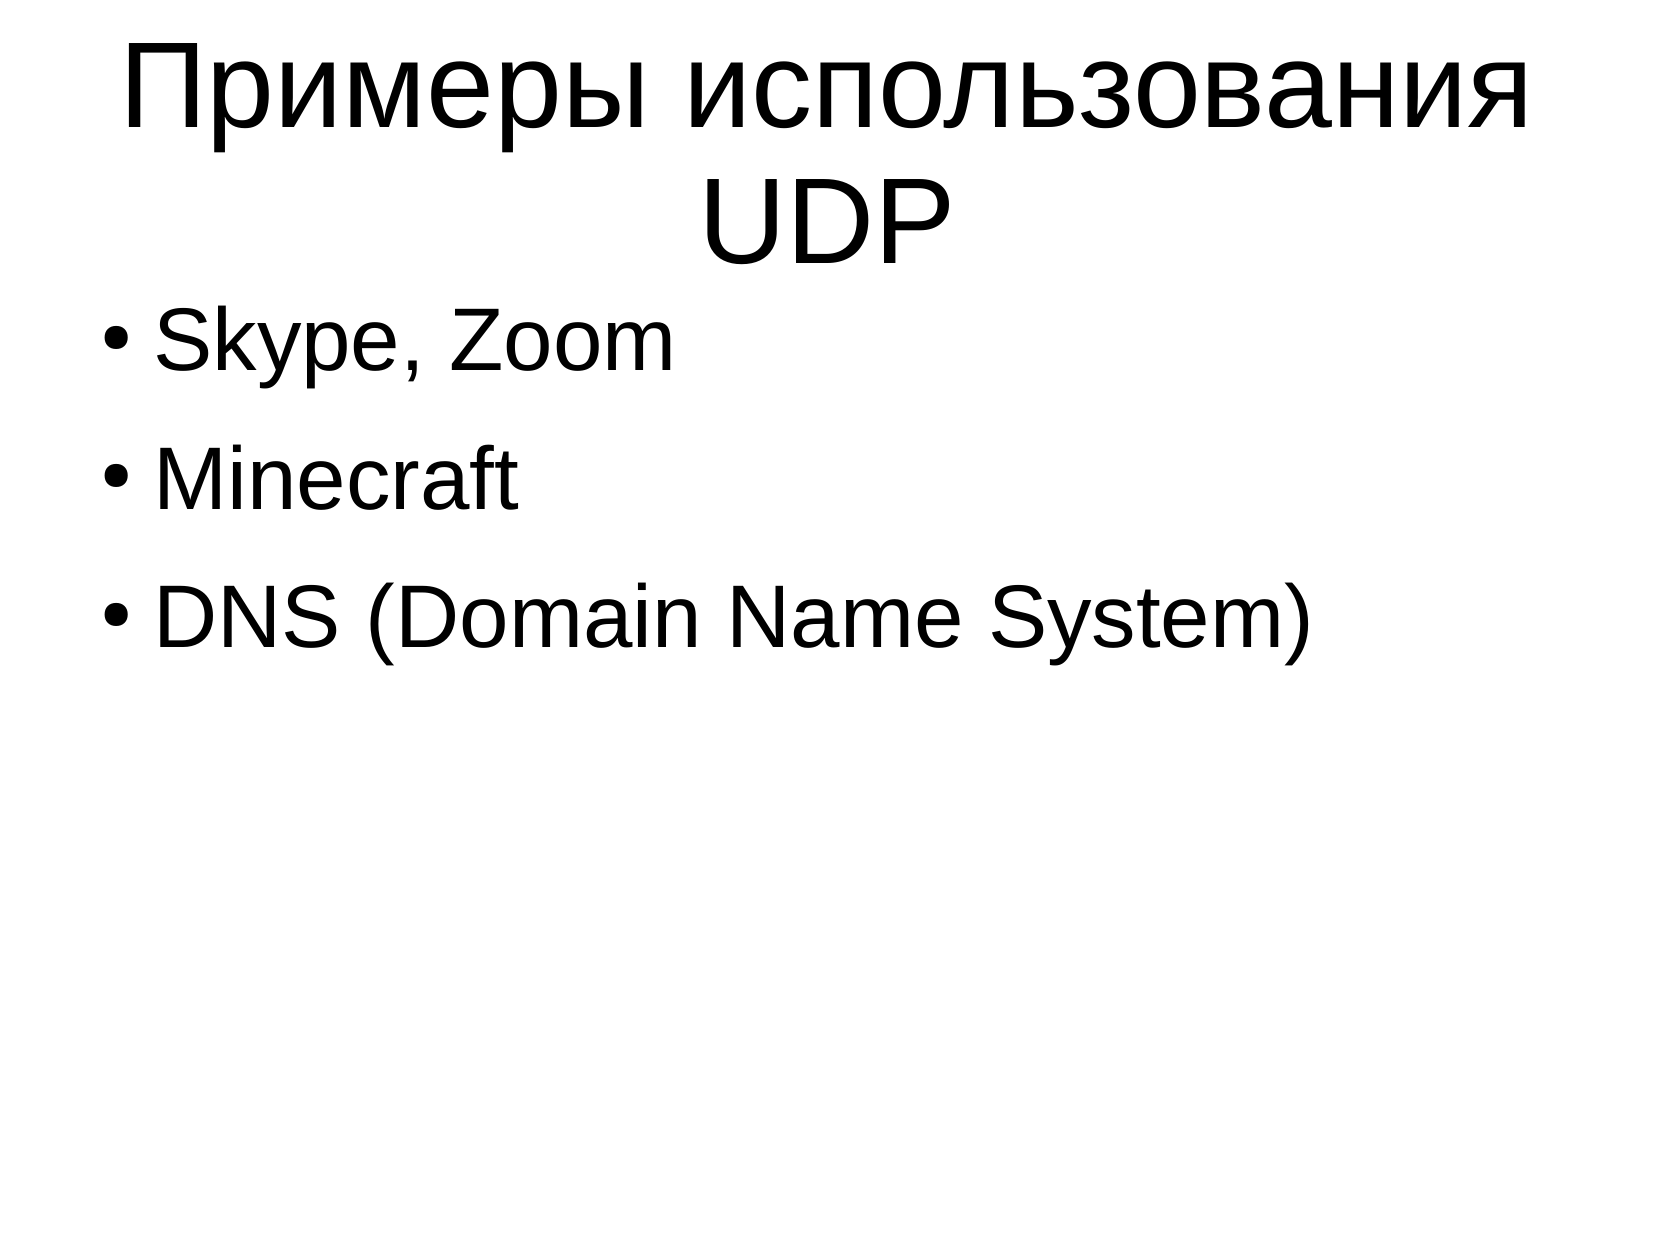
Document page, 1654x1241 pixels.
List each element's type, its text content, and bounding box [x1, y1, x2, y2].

title Примеры использования UDP [82, 0, 1571, 290]
list Skype, Zoom Minecraft DNS (Domain Name System) [82, 290, 1571, 1010]
